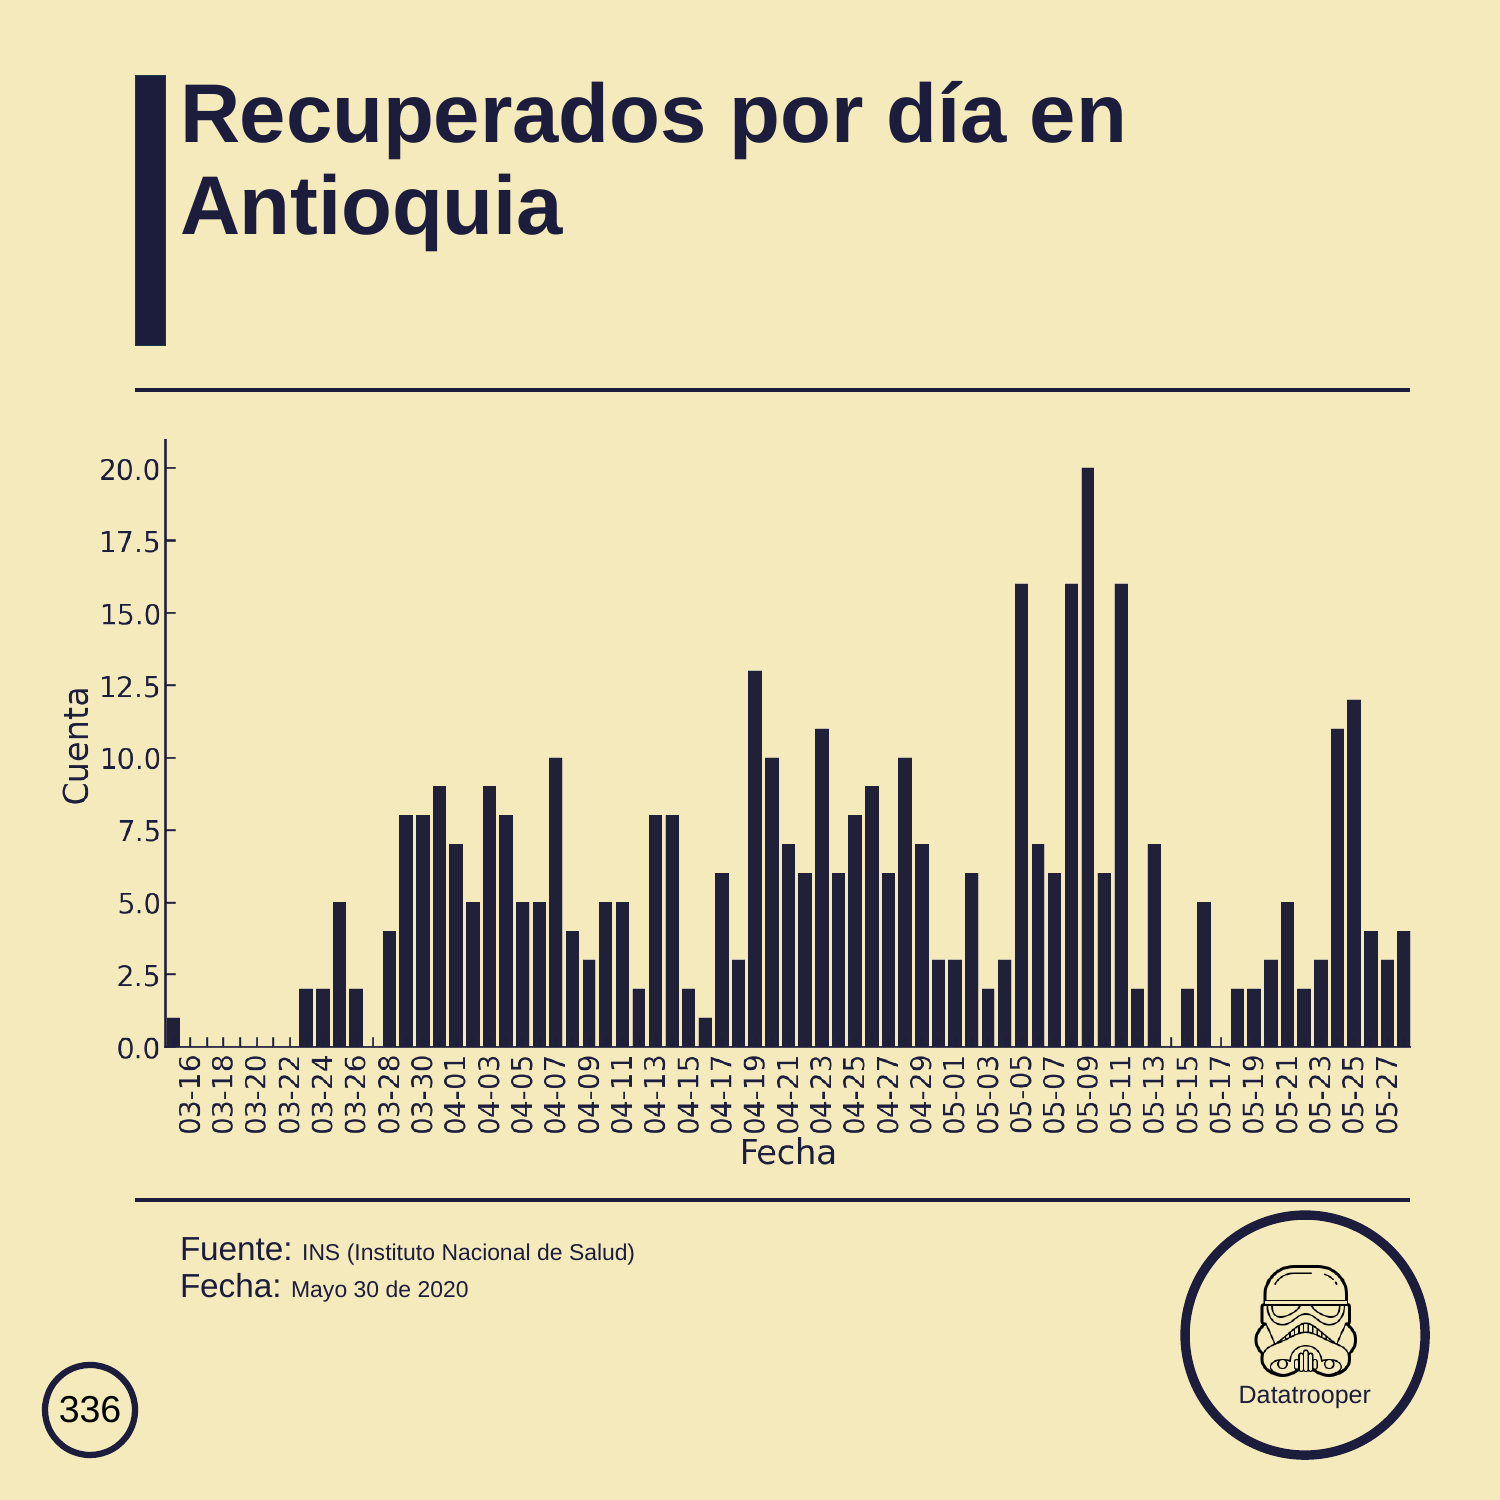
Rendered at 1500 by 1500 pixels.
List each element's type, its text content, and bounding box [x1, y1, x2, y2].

title Fuente: INS (Instituto Nacional de Salud) Fecha: Mayo 30 de 2020 [180, 1193, 1201, 1198]
text_box [135, 75, 166, 346]
picture [1230, 1245, 1381, 1379]
picture [60, 439, 1411, 1171]
text_box Datatrooper [1230, 1379, 1381, 1411]
text_box 336 [45, 1364, 136, 1456]
text_box [1185, 1215, 1426, 1456]
title Recuperados por día en Antioquia [180, 64, 1351, 255]
title Fuente: INS (Instituto Nacional de Salud) Fecha: Mayo 30 de 2020 [180, 1202, 1201, 1342]
